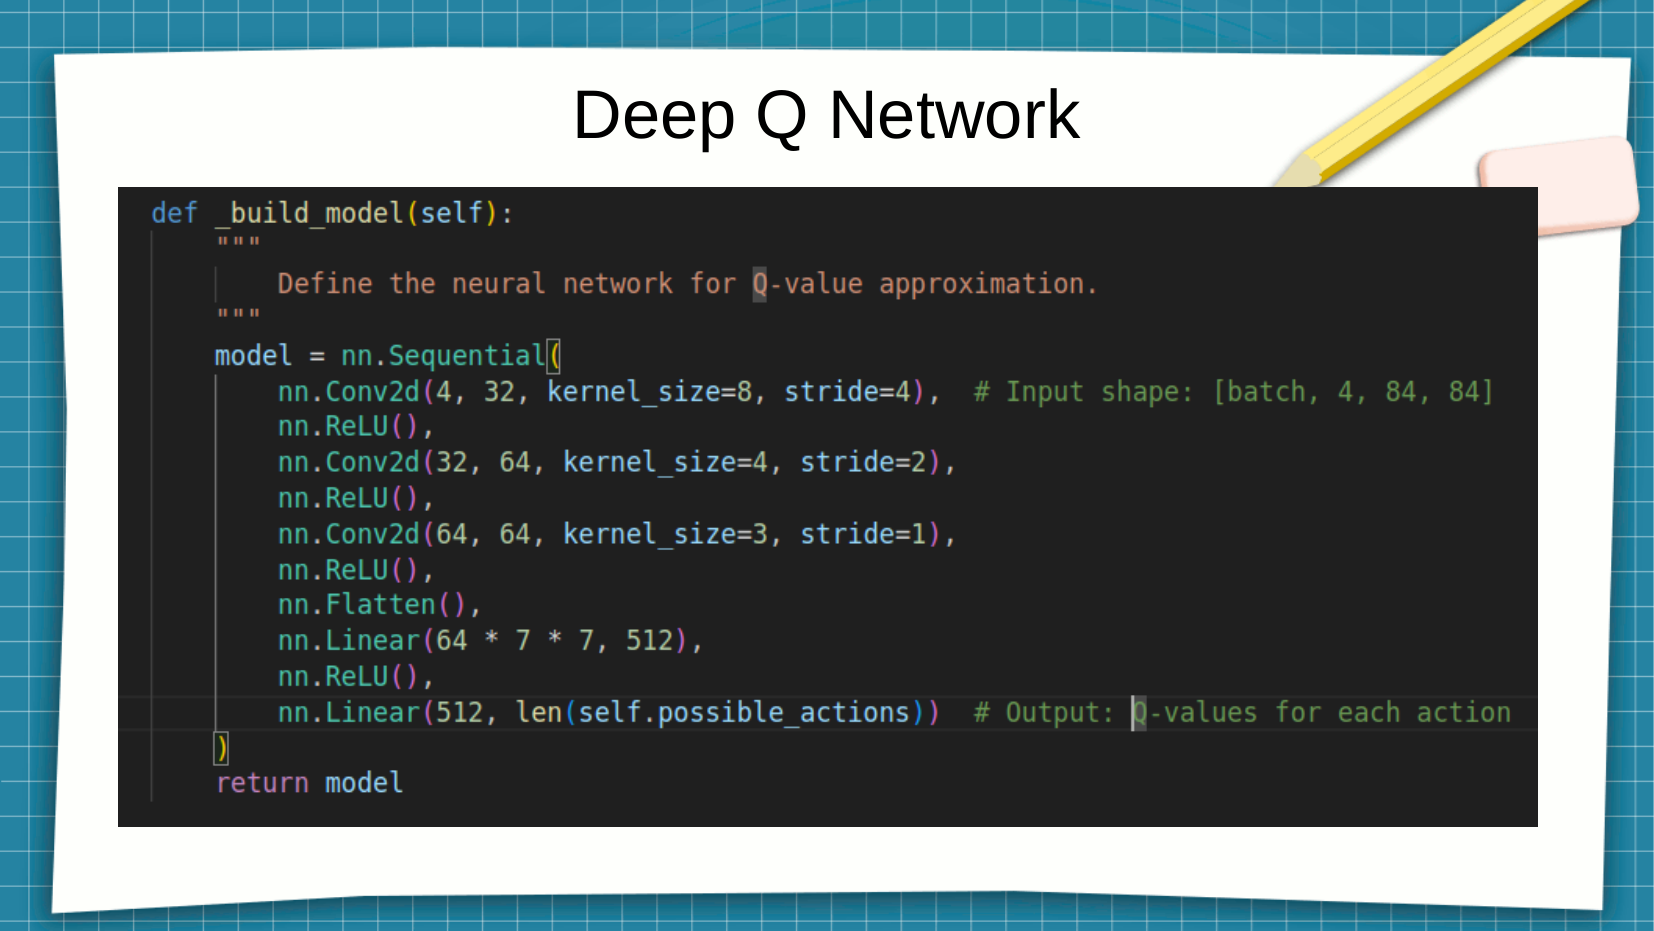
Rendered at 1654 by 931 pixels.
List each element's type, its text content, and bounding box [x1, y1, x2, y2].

picture [0, 0, 1654, 931]
title Deep Q Network [82, 37, 1571, 193]
